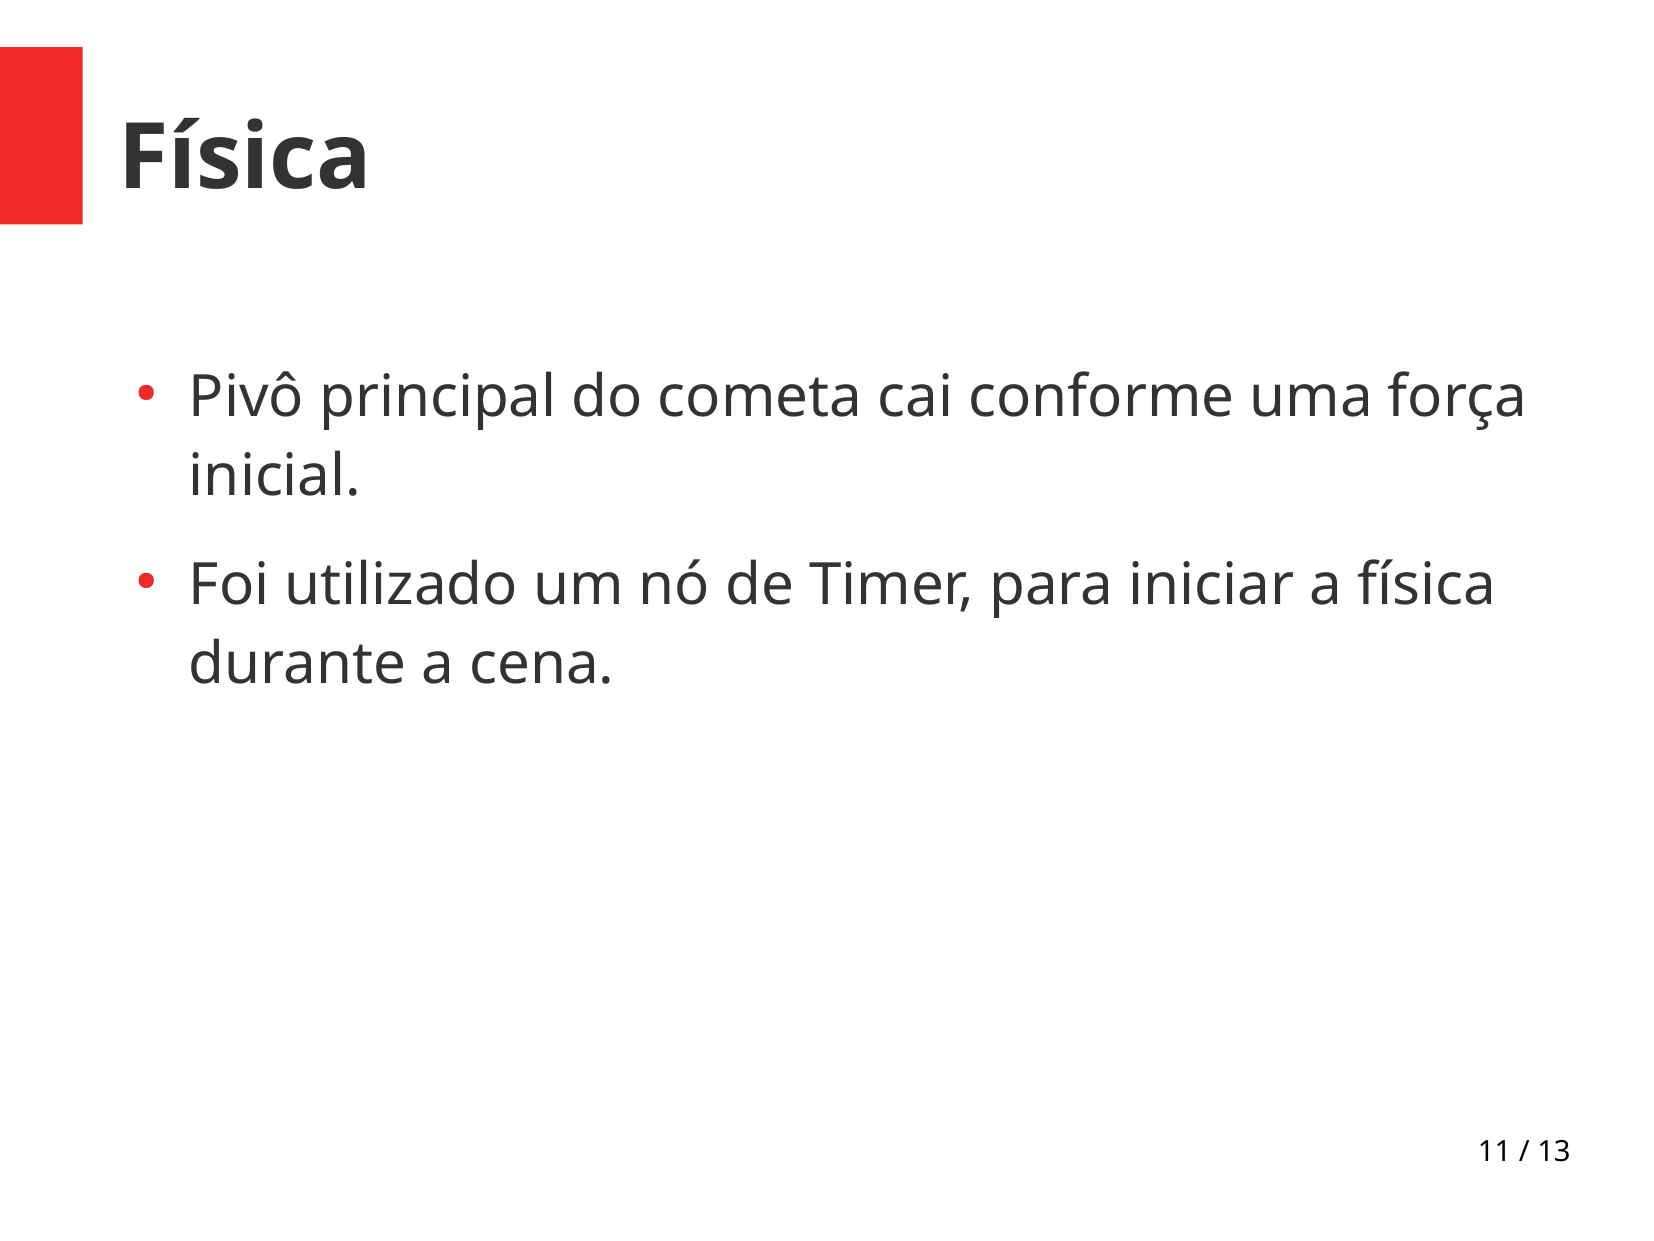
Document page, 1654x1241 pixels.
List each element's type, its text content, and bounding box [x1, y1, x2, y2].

list Pivô principal do cometa cai conforme uma força inicial. Foi utilizado um nó de Timer, para iniciar a física durante a cena. [118, 354, 1536, 1074]
title Física [118, 49, 1571, 257]
